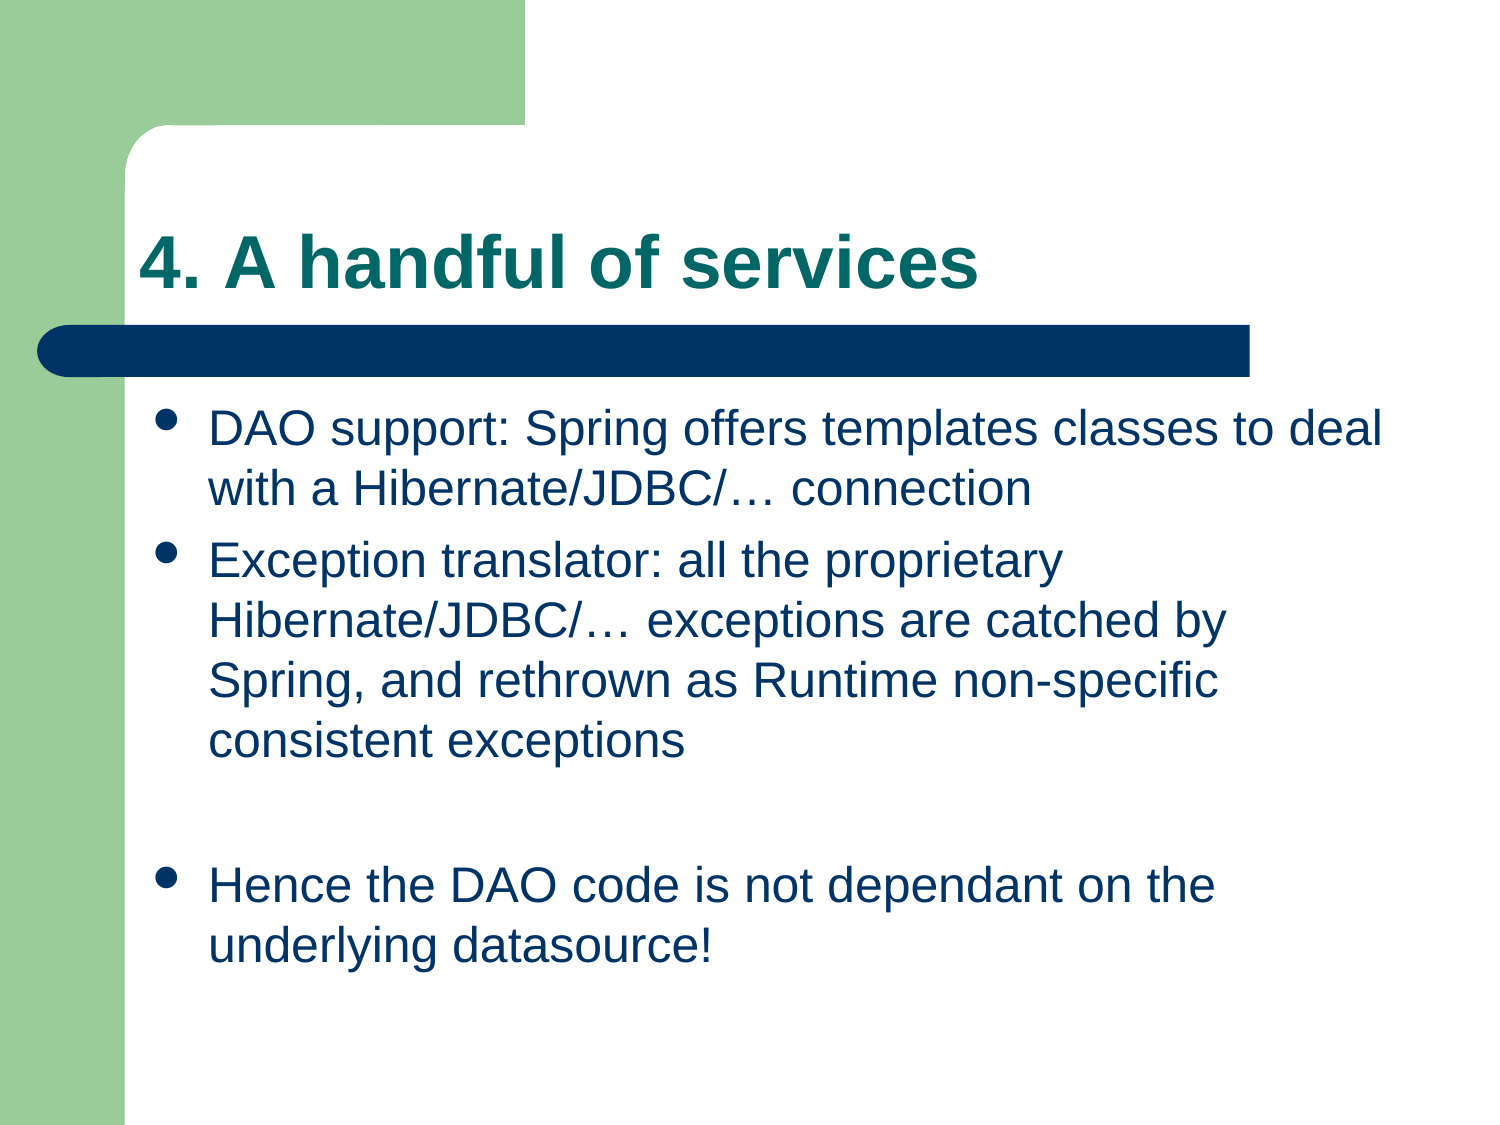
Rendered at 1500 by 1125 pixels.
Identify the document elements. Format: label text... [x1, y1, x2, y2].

title 4. A handful of services [124, 124, 1425, 313]
list DAO support: Spring offers templates classes to deal with a Hibernate/JDBC/… connection Exception translator: all the proprietary Hibernate/JDBC/… exceptions are catched by Spring, and rethrown as Runtime non-specific consistent exceptions Hence the DAO code is not dependant on the underlying datasource! [137, 387, 1400, 999]
